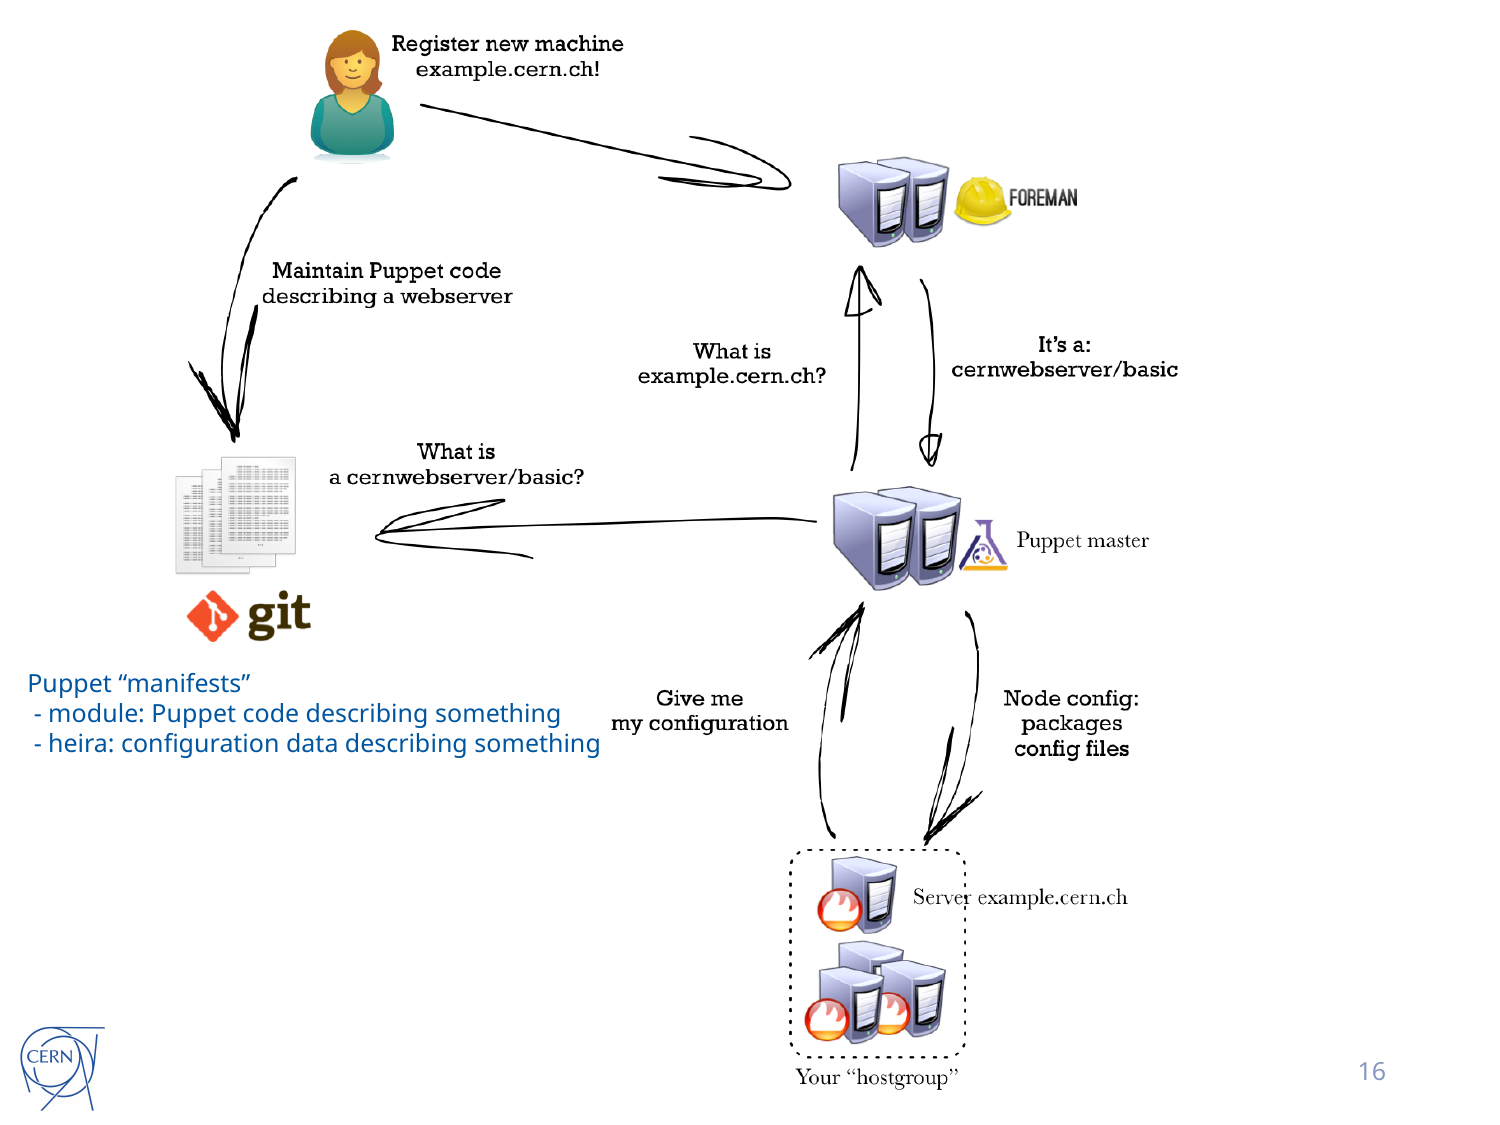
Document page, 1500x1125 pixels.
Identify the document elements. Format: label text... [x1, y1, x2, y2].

picture [138, 0, 1212, 1123]
picture [18, 1025, 106, 1112]
slide_number <number> [1342, 1042, 1425, 1103]
text_box Puppet “manifests” - module: Puppet code describing something - heira: configuration data describing something [19, 659, 610, 765]
